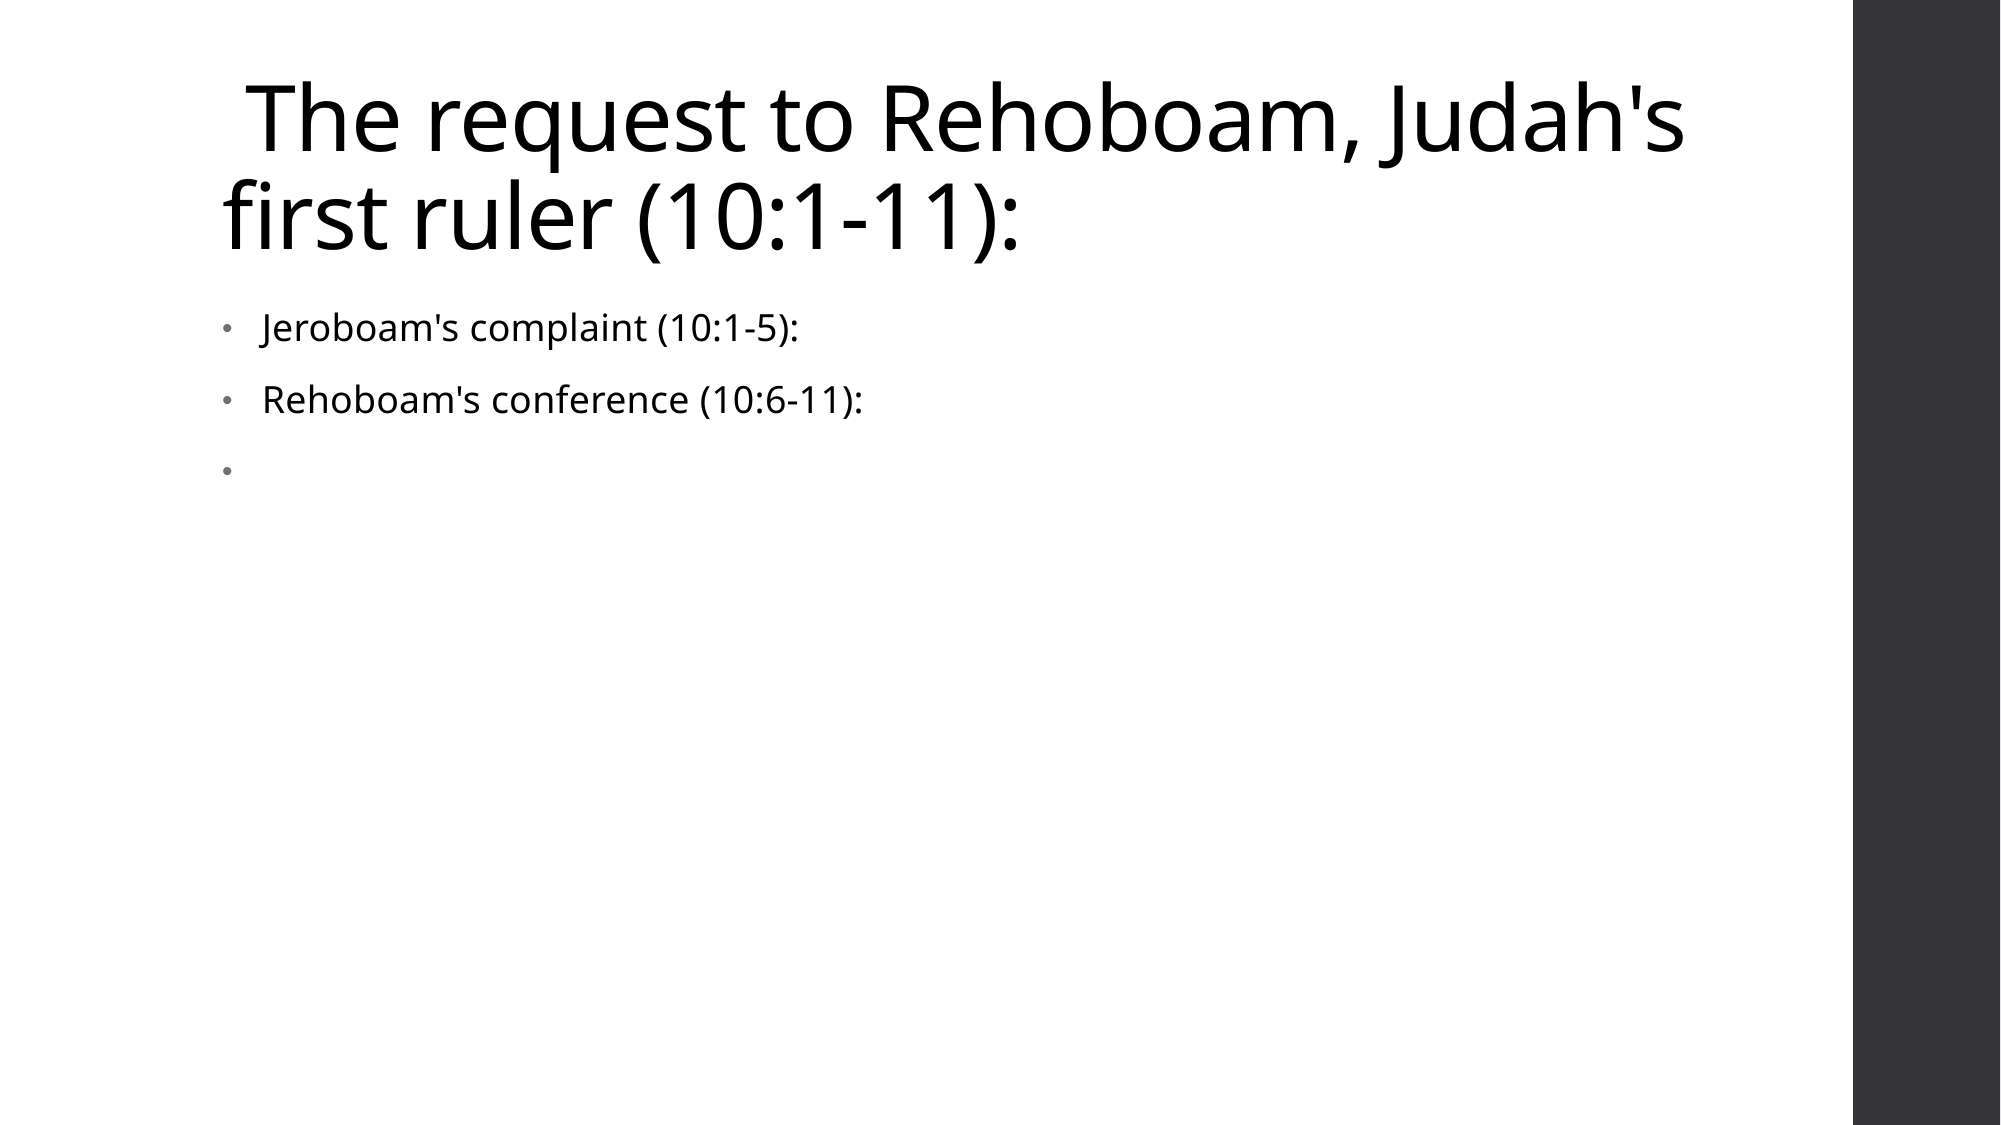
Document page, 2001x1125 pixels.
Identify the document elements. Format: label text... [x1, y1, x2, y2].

list Jeroboam's complaint (10:1-5): Rehoboam's conference (10:6-11): [206, 299, 1617, 1014]
title The request to Rehoboam, Judah's first ruler (10:1-11): [206, 60, 1797, 278]
